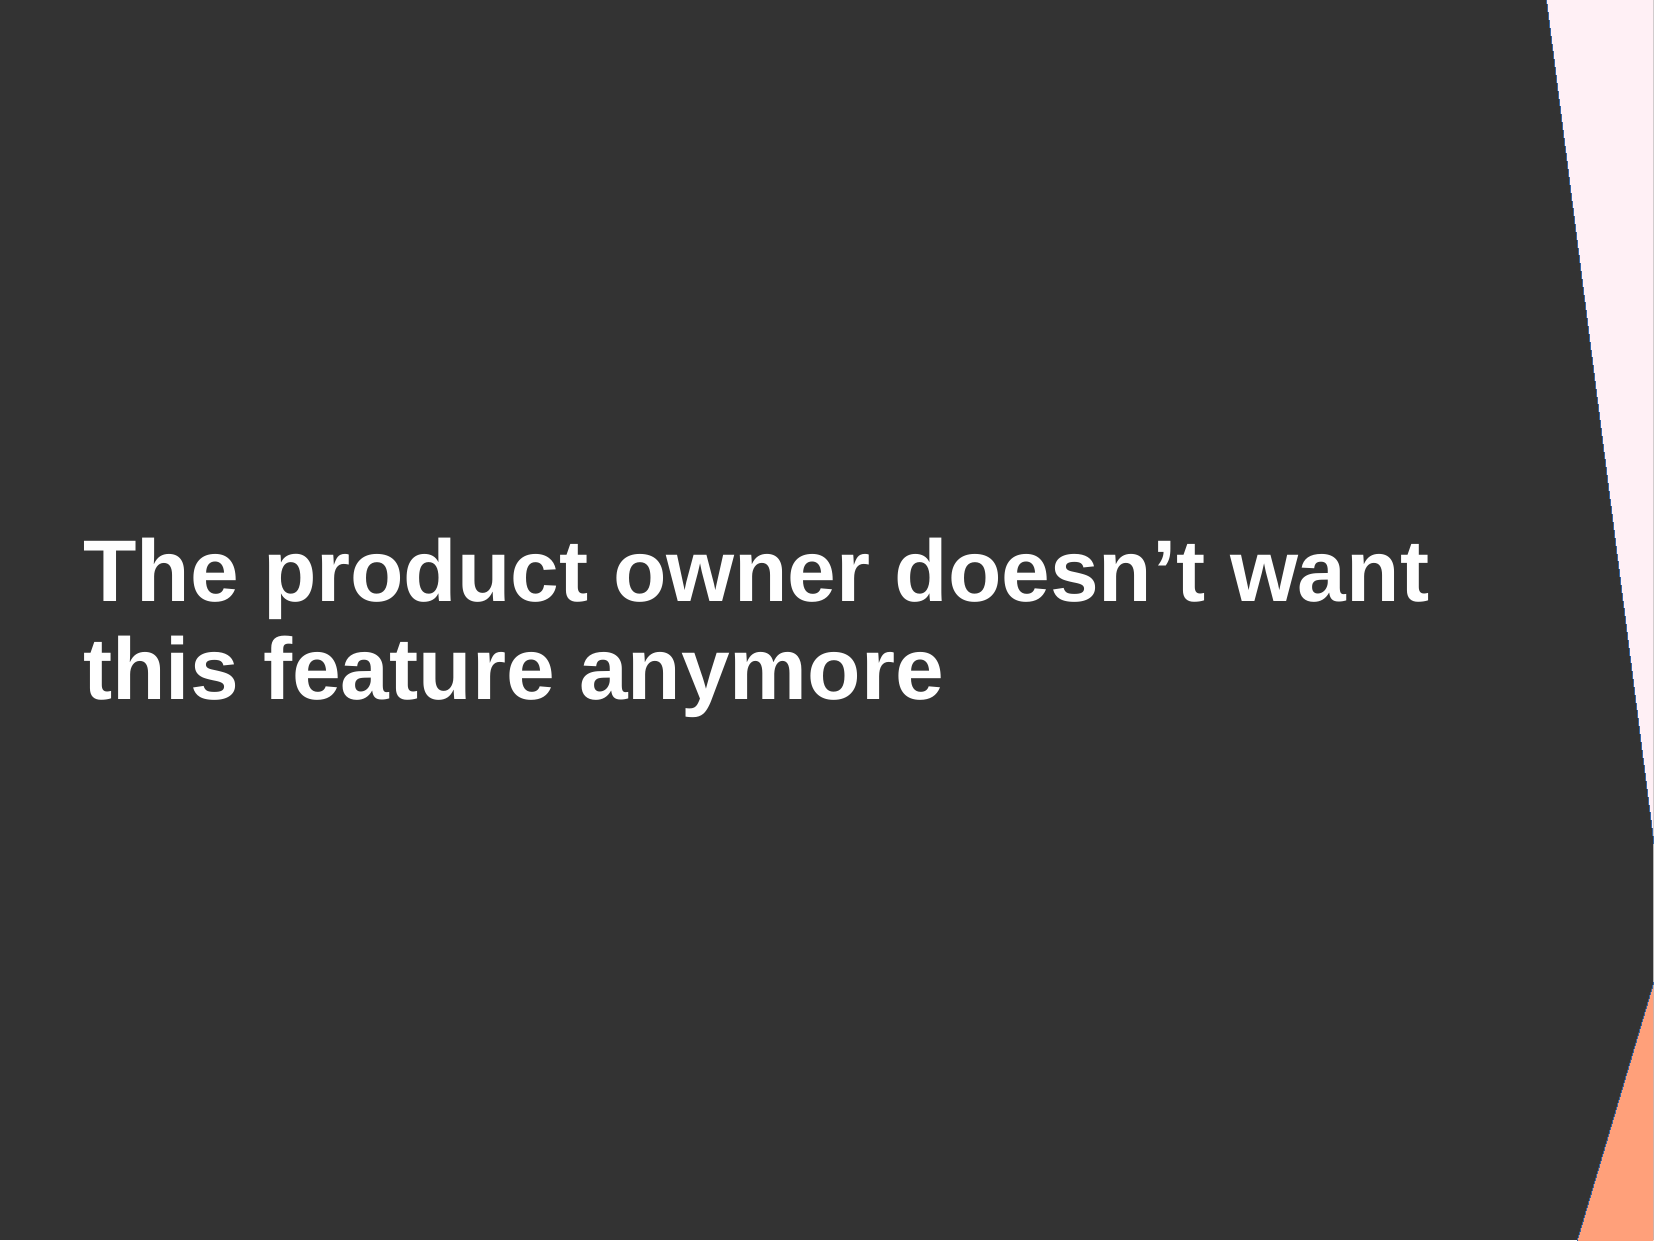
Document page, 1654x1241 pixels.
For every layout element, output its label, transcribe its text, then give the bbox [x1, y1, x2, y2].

text_box [1546, 0, 1654, 844]
title The product owner doesn’t want this feature anymore [83, 522, 1571, 718]
text_box [1577, 981, 1654, 1241]
